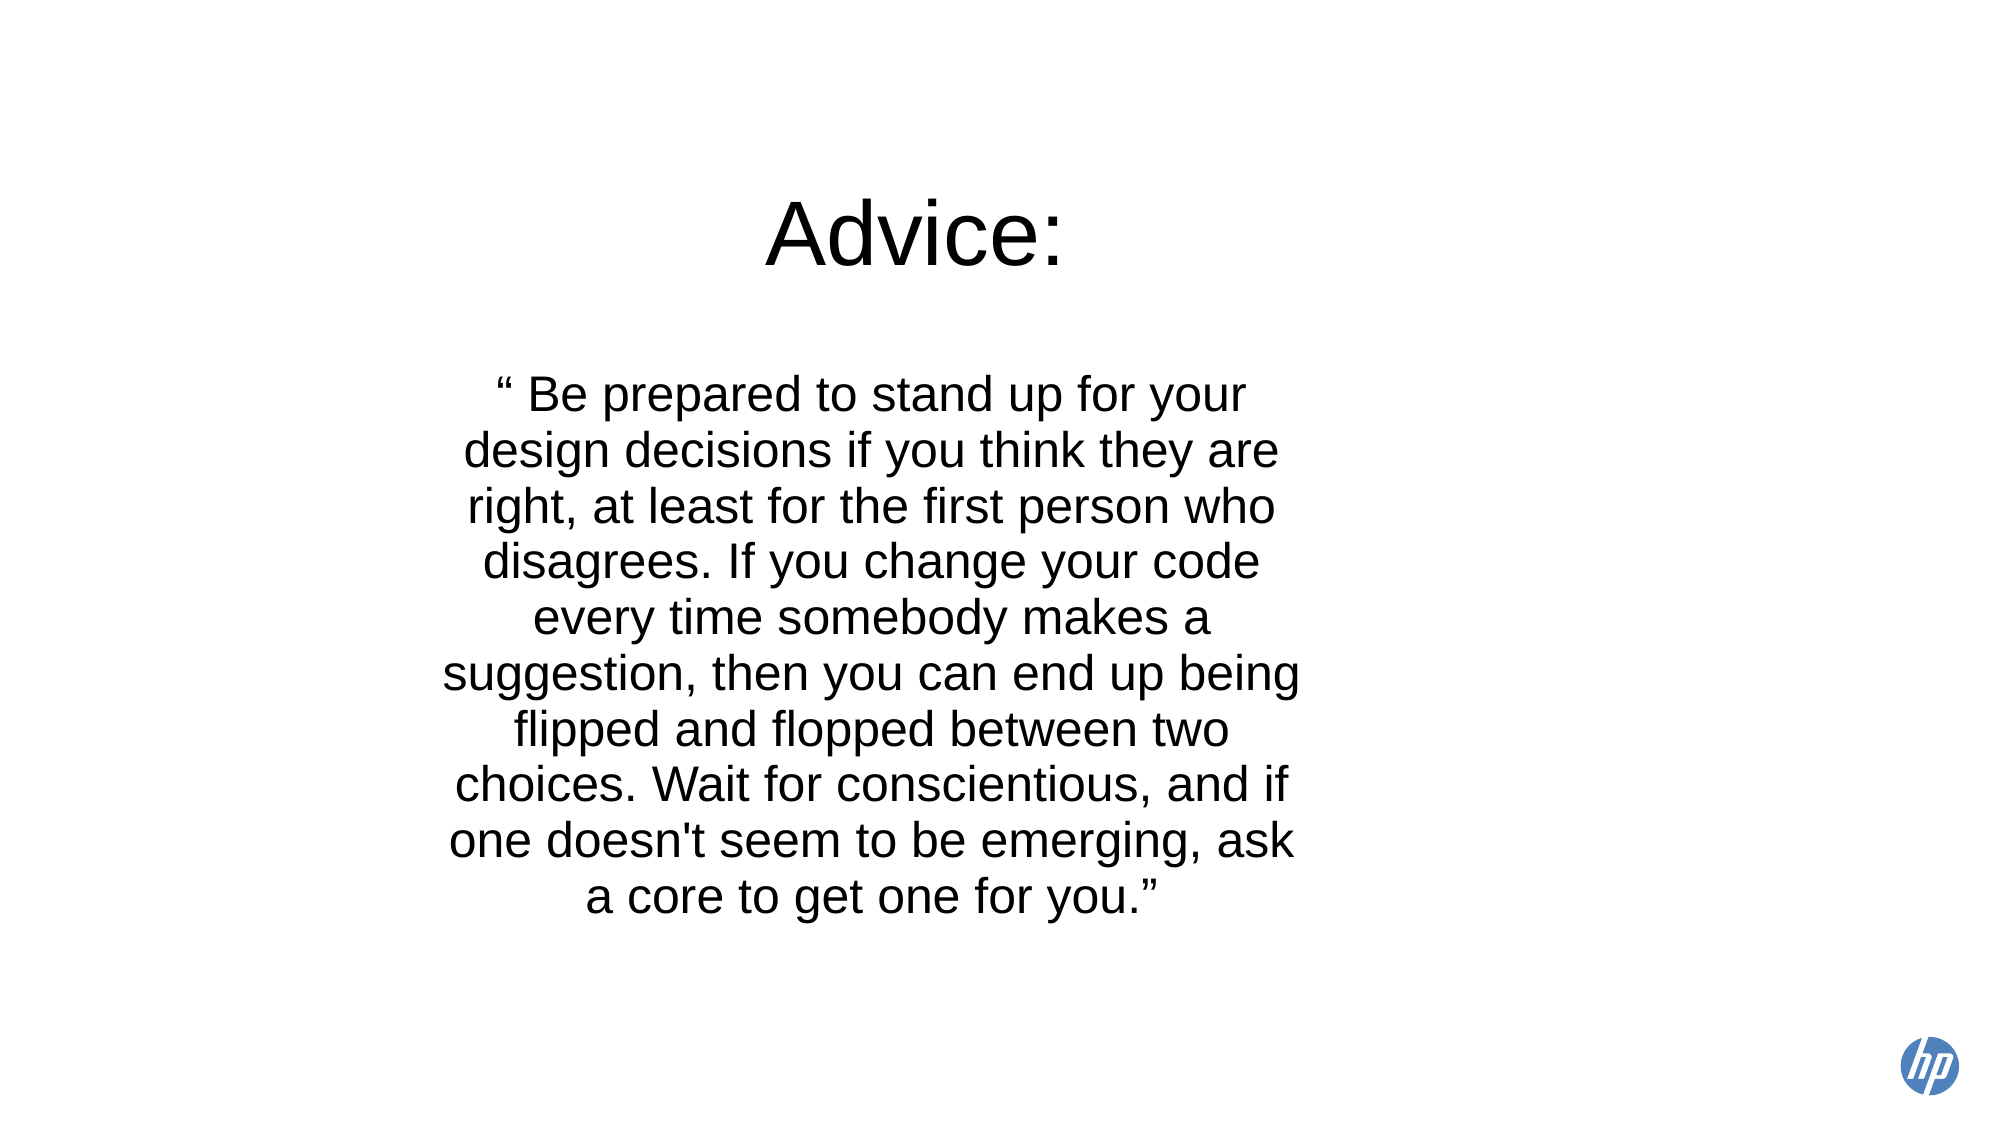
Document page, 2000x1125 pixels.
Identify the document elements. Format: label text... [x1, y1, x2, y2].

title Advice: [165, 106, 1666, 362]
subtitle “ Be prepared to stand up for your design decisions if you think they are right, at least for the first person who disagrees. If you change your code every time somebody makes a suggestion, then you can end up being flipped and flopped between two choices. Wait for conscientious, and if one doesn't seem to be emerging, ask a core to get one for you.” [432, 318, 1312, 972]
